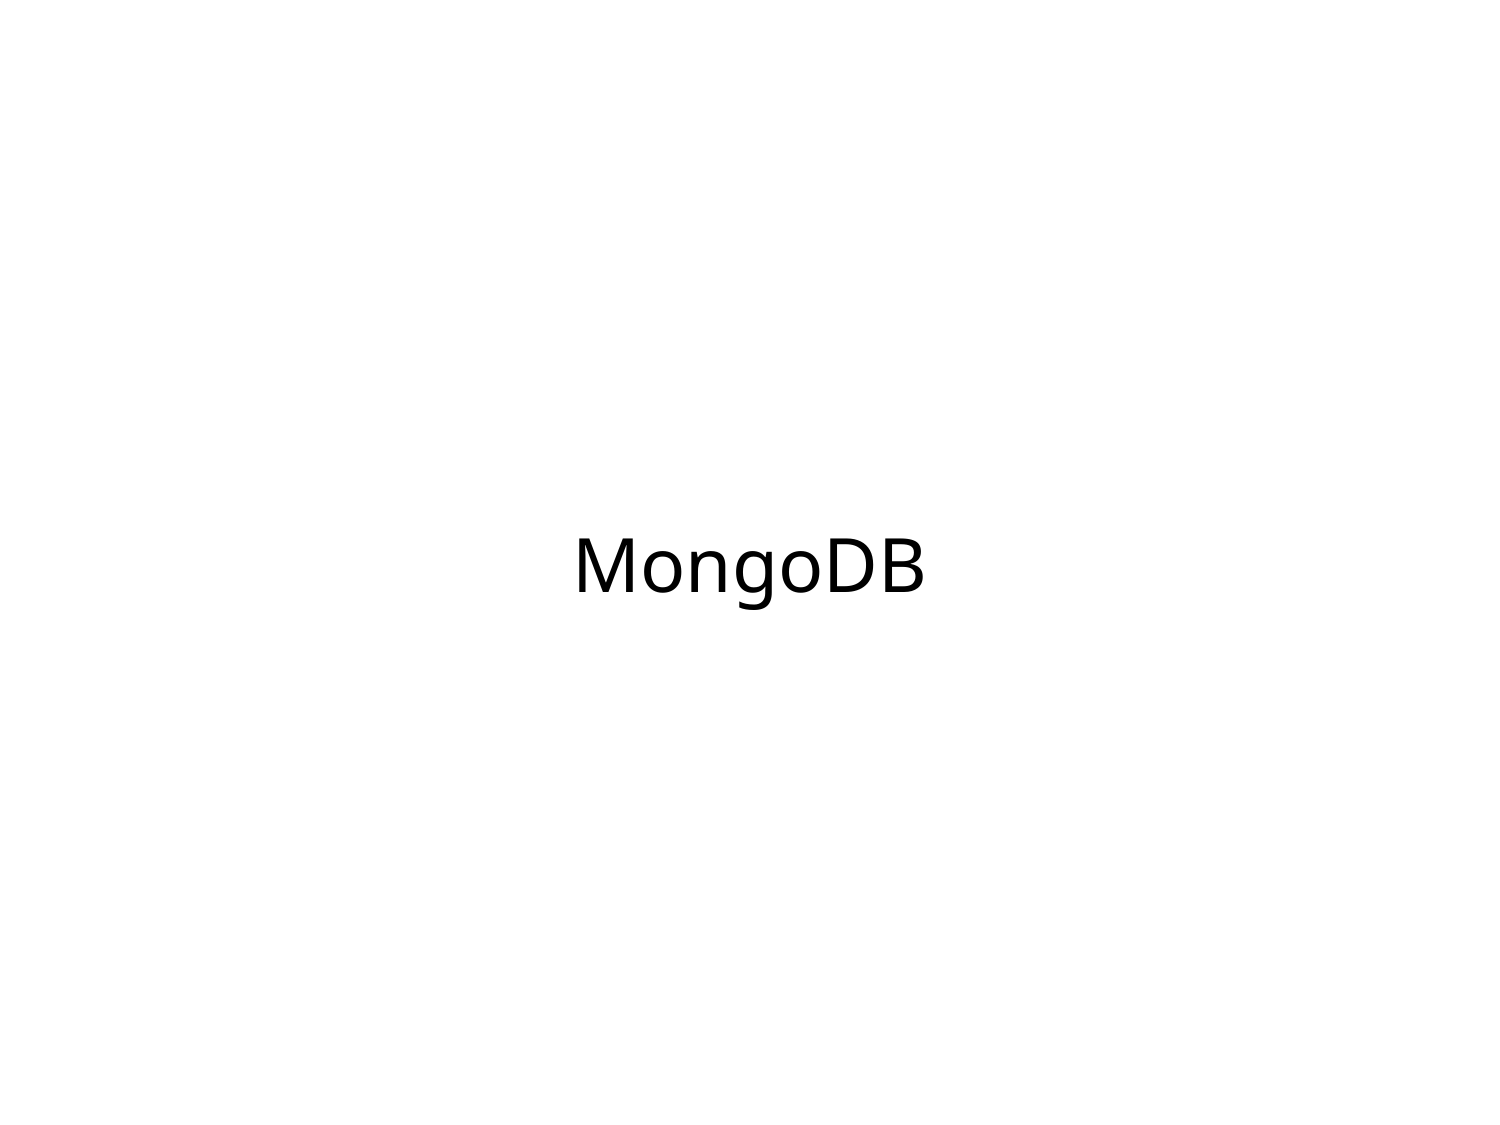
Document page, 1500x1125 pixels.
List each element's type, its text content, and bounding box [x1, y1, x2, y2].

title MongoDB [51, 470, 1449, 655]
